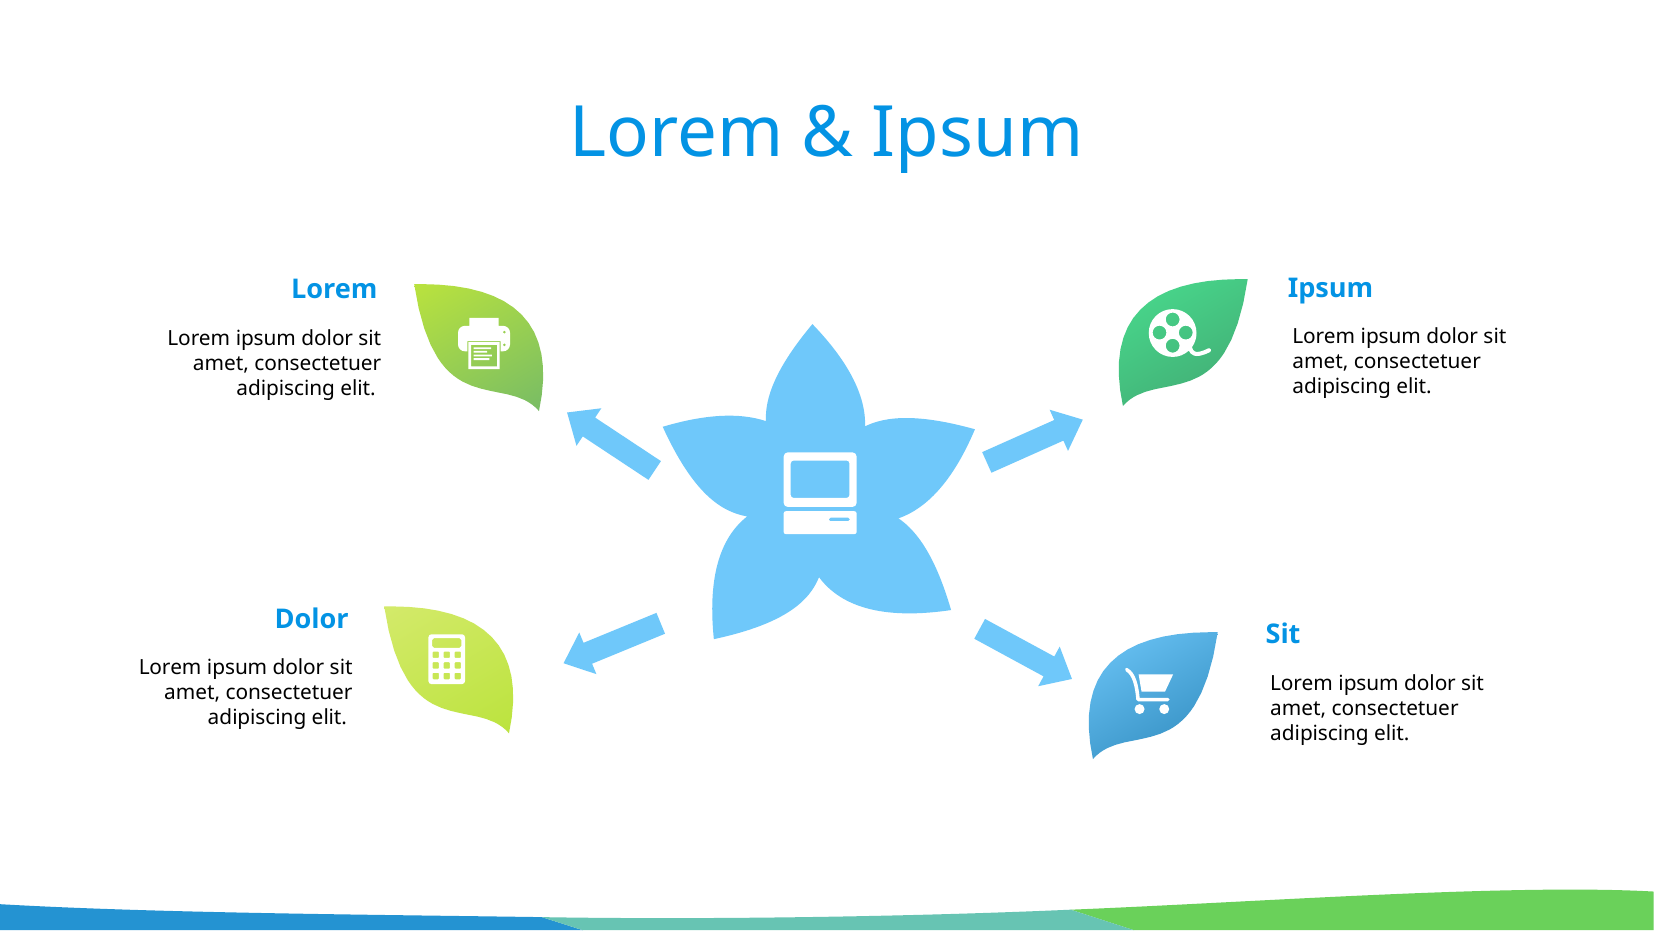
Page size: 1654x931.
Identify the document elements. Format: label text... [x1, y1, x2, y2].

text_box Lorem ipsum dolor sit amet, consectetuer adipiscing elit. [125, 317, 396, 407]
text_box [1088, 632, 1218, 760]
text_box [563, 612, 666, 675]
text_box Ipsum [1273, 263, 1503, 311]
text_box Lorem ipsum dolor sit amet, consectetuer adipiscing elit. [1277, 315, 1548, 406]
text_box Lorem [121, 264, 392, 312]
text_box [662, 324, 975, 640]
text_box [384, 606, 514, 734]
text_box [414, 284, 544, 412]
text_box [567, 408, 661, 480]
text_box Dolor [93, 594, 364, 642]
text_box Lorem & Ipsum [0, 78, 1654, 178]
text_box Lorem ipsum dolor sit amet, consectetuer adipiscing elit. [1255, 662, 1526, 752]
text_box Sit [1250, 609, 1481, 657]
text_box Lorem ipsum dolor sit amet, consectetuer adipiscing elit. [97, 646, 368, 737]
text_box [982, 409, 1083, 473]
text_box [1118, 279, 1248, 407]
text_box [974, 618, 1072, 687]
